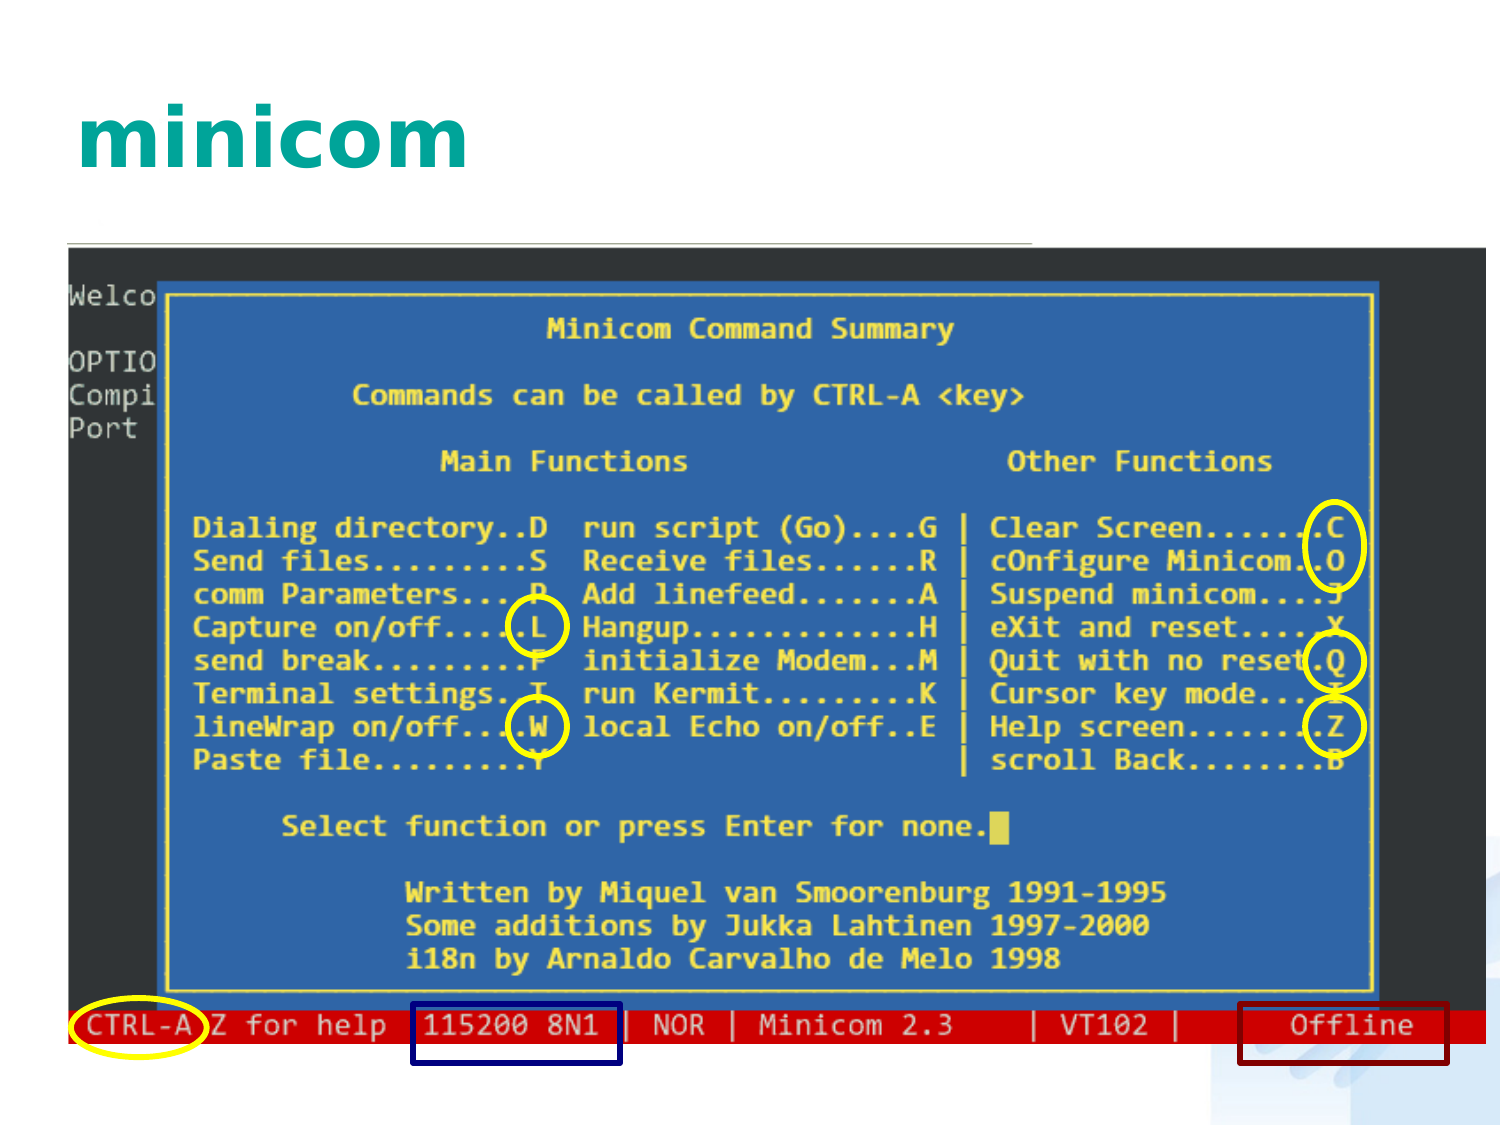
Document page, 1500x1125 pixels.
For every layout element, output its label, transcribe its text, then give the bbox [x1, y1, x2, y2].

picture [0, 0, 1500, 1125]
title minicom [75, 28, 1447, 250]
